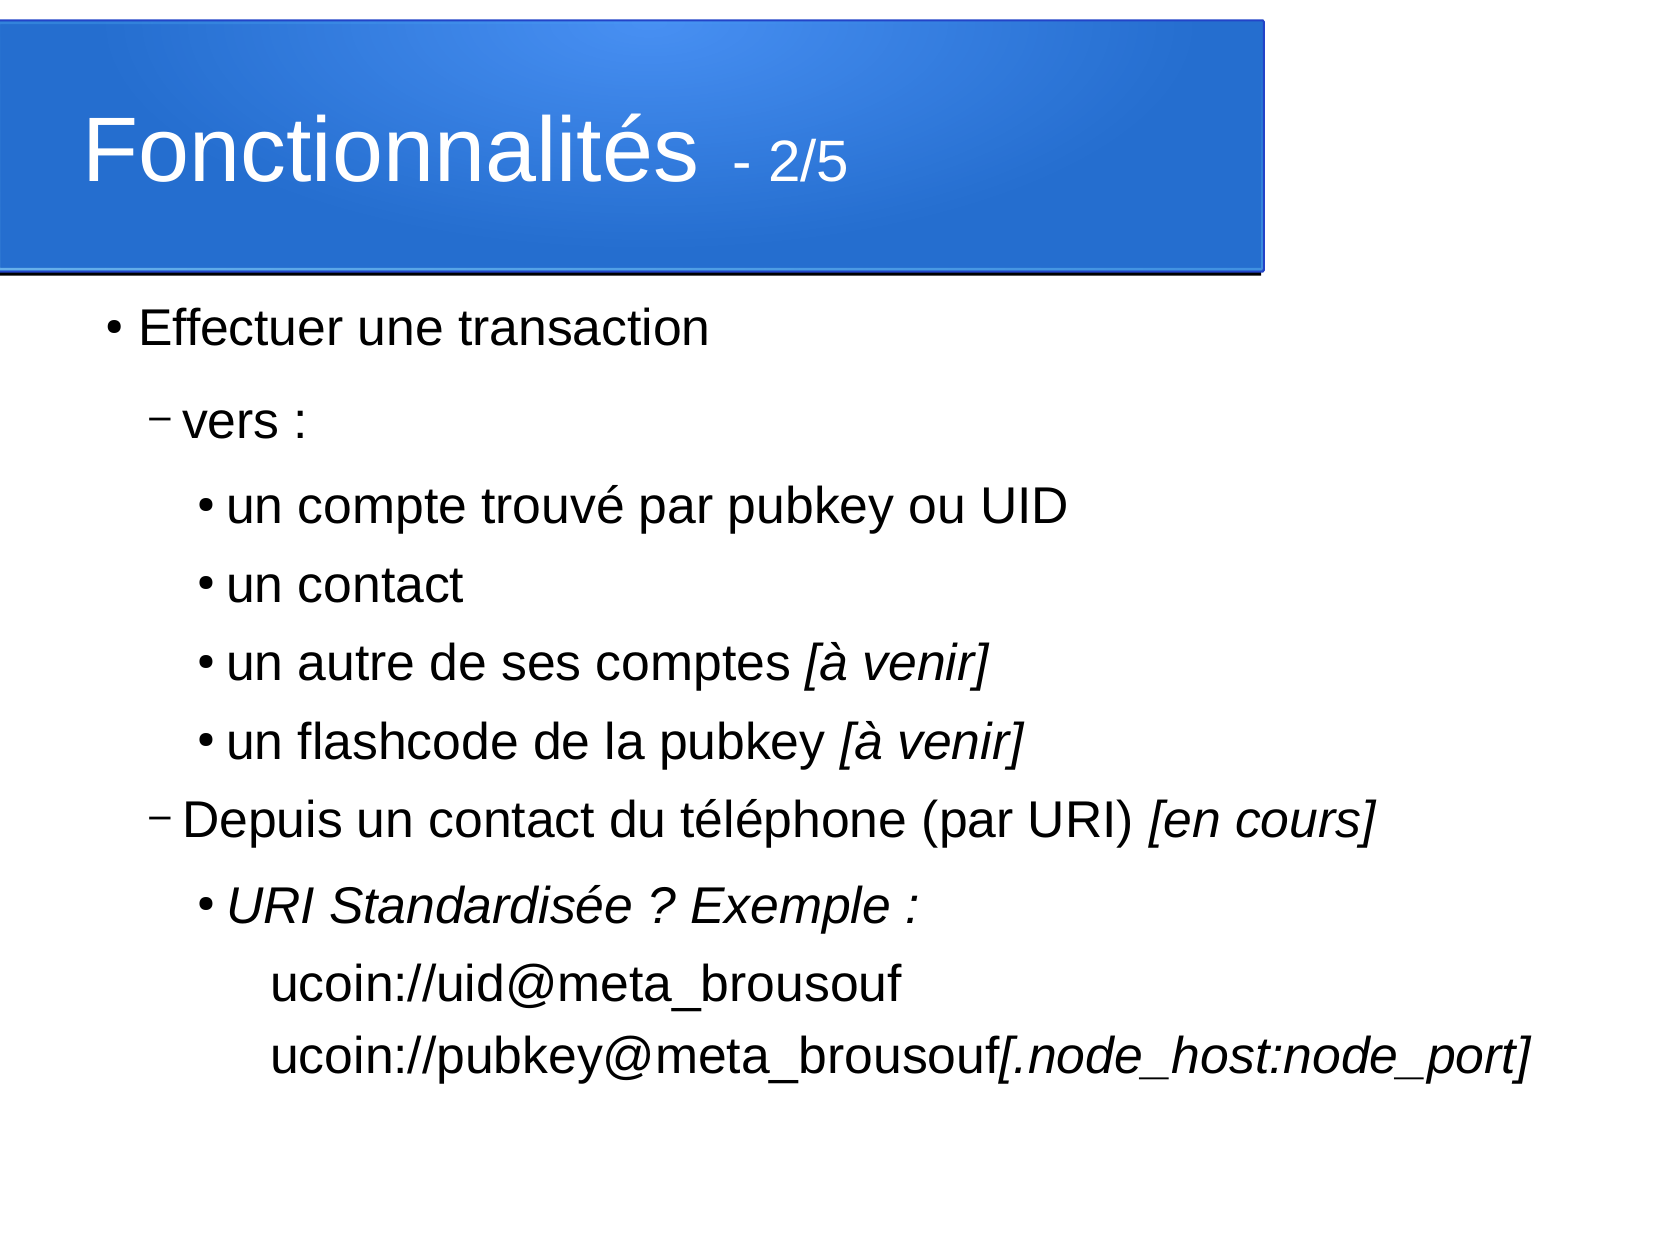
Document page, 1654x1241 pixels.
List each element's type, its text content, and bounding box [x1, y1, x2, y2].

title Fonctionnalités - 2/5 [82, 47, 1235, 252]
list Effectuer une transaction vers : un compte trouvé par pubkey ou UID un contact un autre de ses comptes [à venir] un flashcode de la pubkey [à venir] Depuis un contact du téléphone (par URI) [en cours] URI Standardisée ? Exemple : ucoin://uid@meta_brousouf ucoin://pubkey@meta_brousouf[.node_host:node_port] [94, 299, 1571, 1099]
